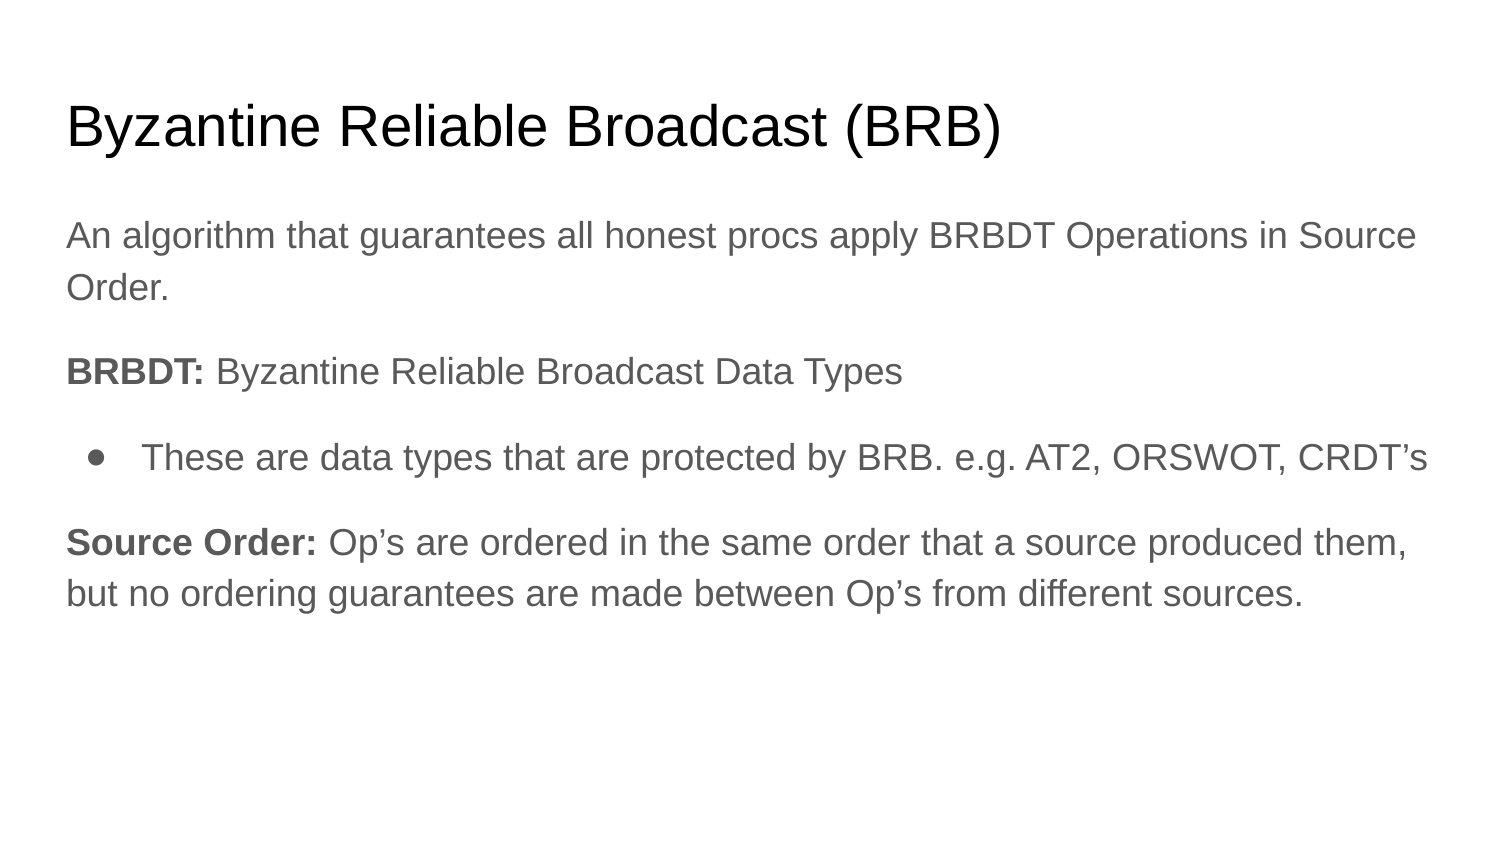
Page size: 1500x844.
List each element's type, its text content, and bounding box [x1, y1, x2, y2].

title Byzantine Reliable Broadcast (BRB) [51, 72, 1449, 167]
list An algorithm that guarantees all honest procs apply BRBDT Operations in Source Order. BRBDT: Byzantine Reliable Broadcast Data Types These are data types that are protected by BRB. e.g. AT2, ORSWOT, CRDT’s Source Order: Op’s are ordered in the same order that a source produced them, but no ordering guarantees are made between Op’s from different sources. [51, 189, 1449, 750]
